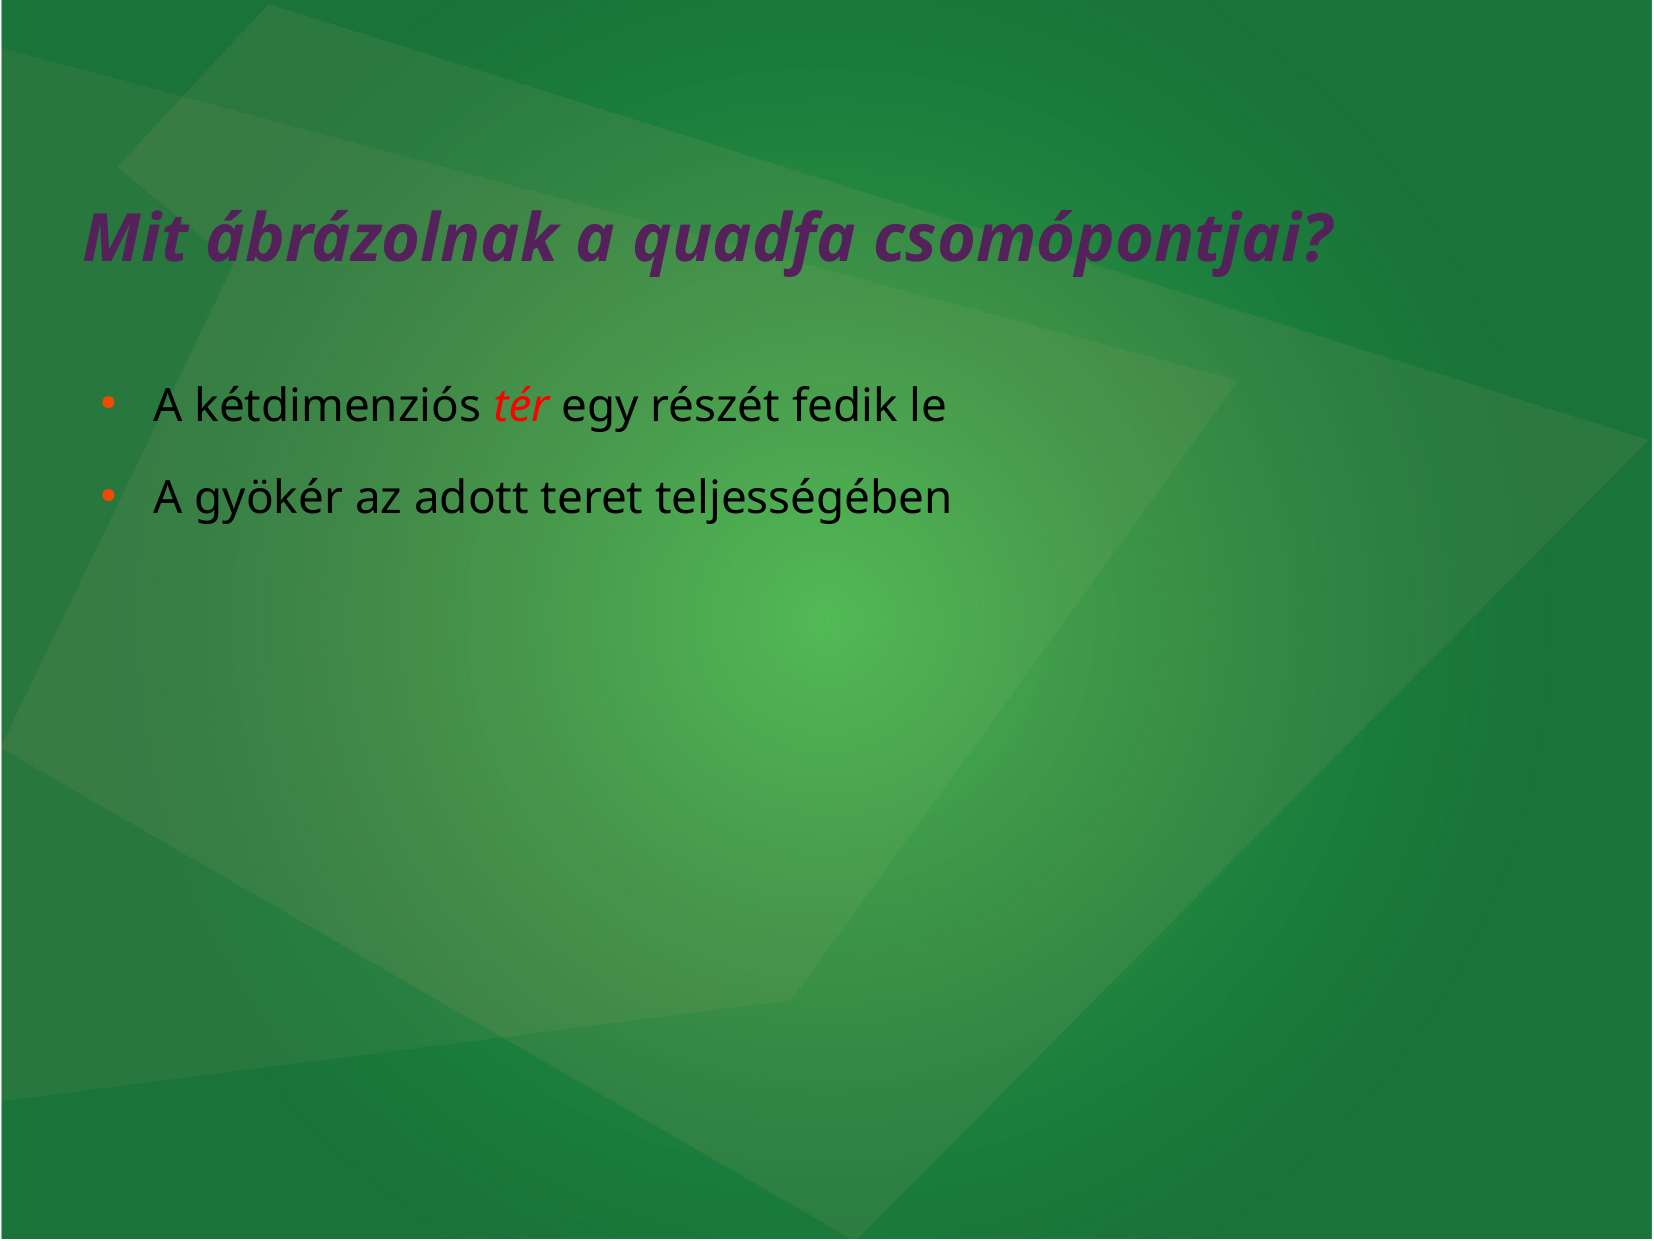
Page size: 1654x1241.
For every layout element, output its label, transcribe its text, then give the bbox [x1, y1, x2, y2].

title Mit ábrázolnak a quadfa csomópontjai? [82, 132, 1571, 340]
picture [0, 0, 1652, 1241]
list A kétdimenziós tér egy részét fedik le A gyökér az adott teret teljességében [82, 372, 1571, 1093]
